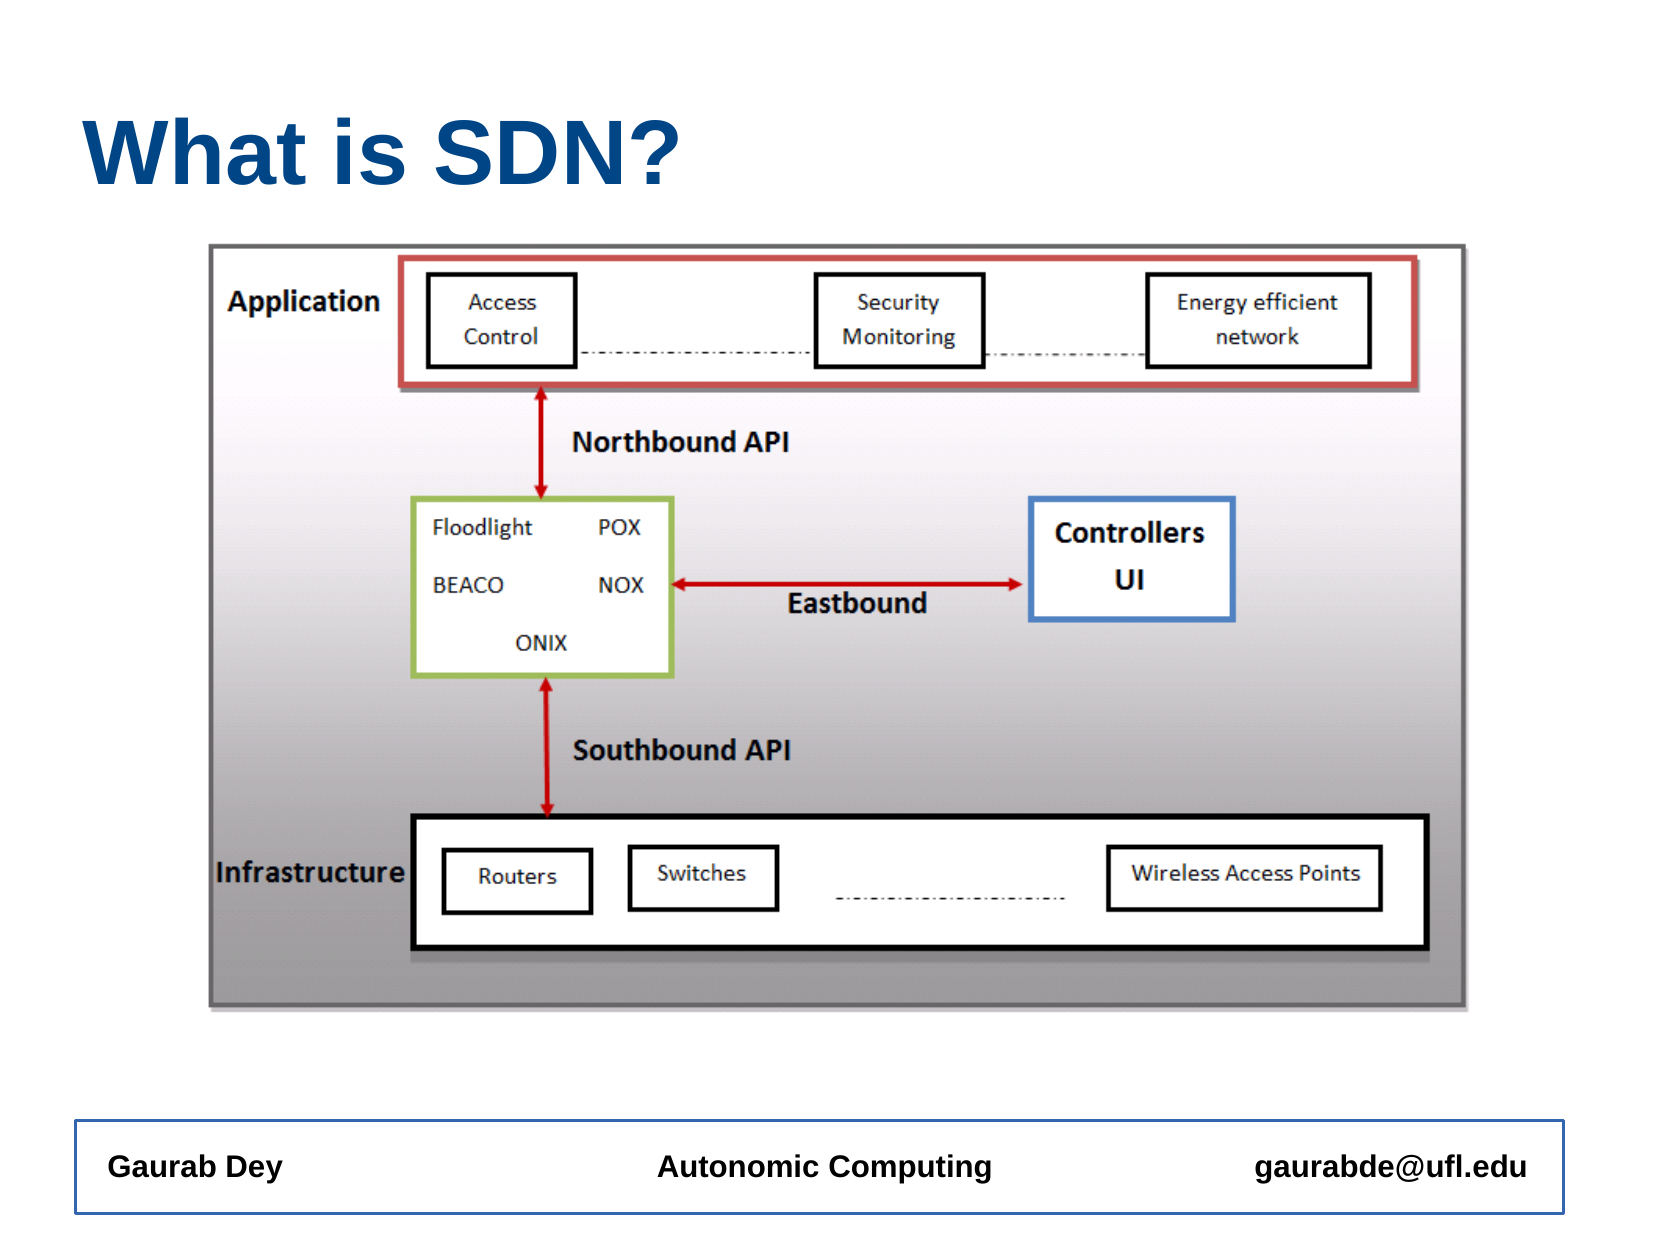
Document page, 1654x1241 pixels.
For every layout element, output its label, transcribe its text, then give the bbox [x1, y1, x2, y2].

picture [198, 238, 1477, 1017]
title Gaurab Dey Autonomic Computing gaurabde@ufl.edu [75, 1120, 1564, 1214]
title What is SDN? [82, 49, 1571, 257]
